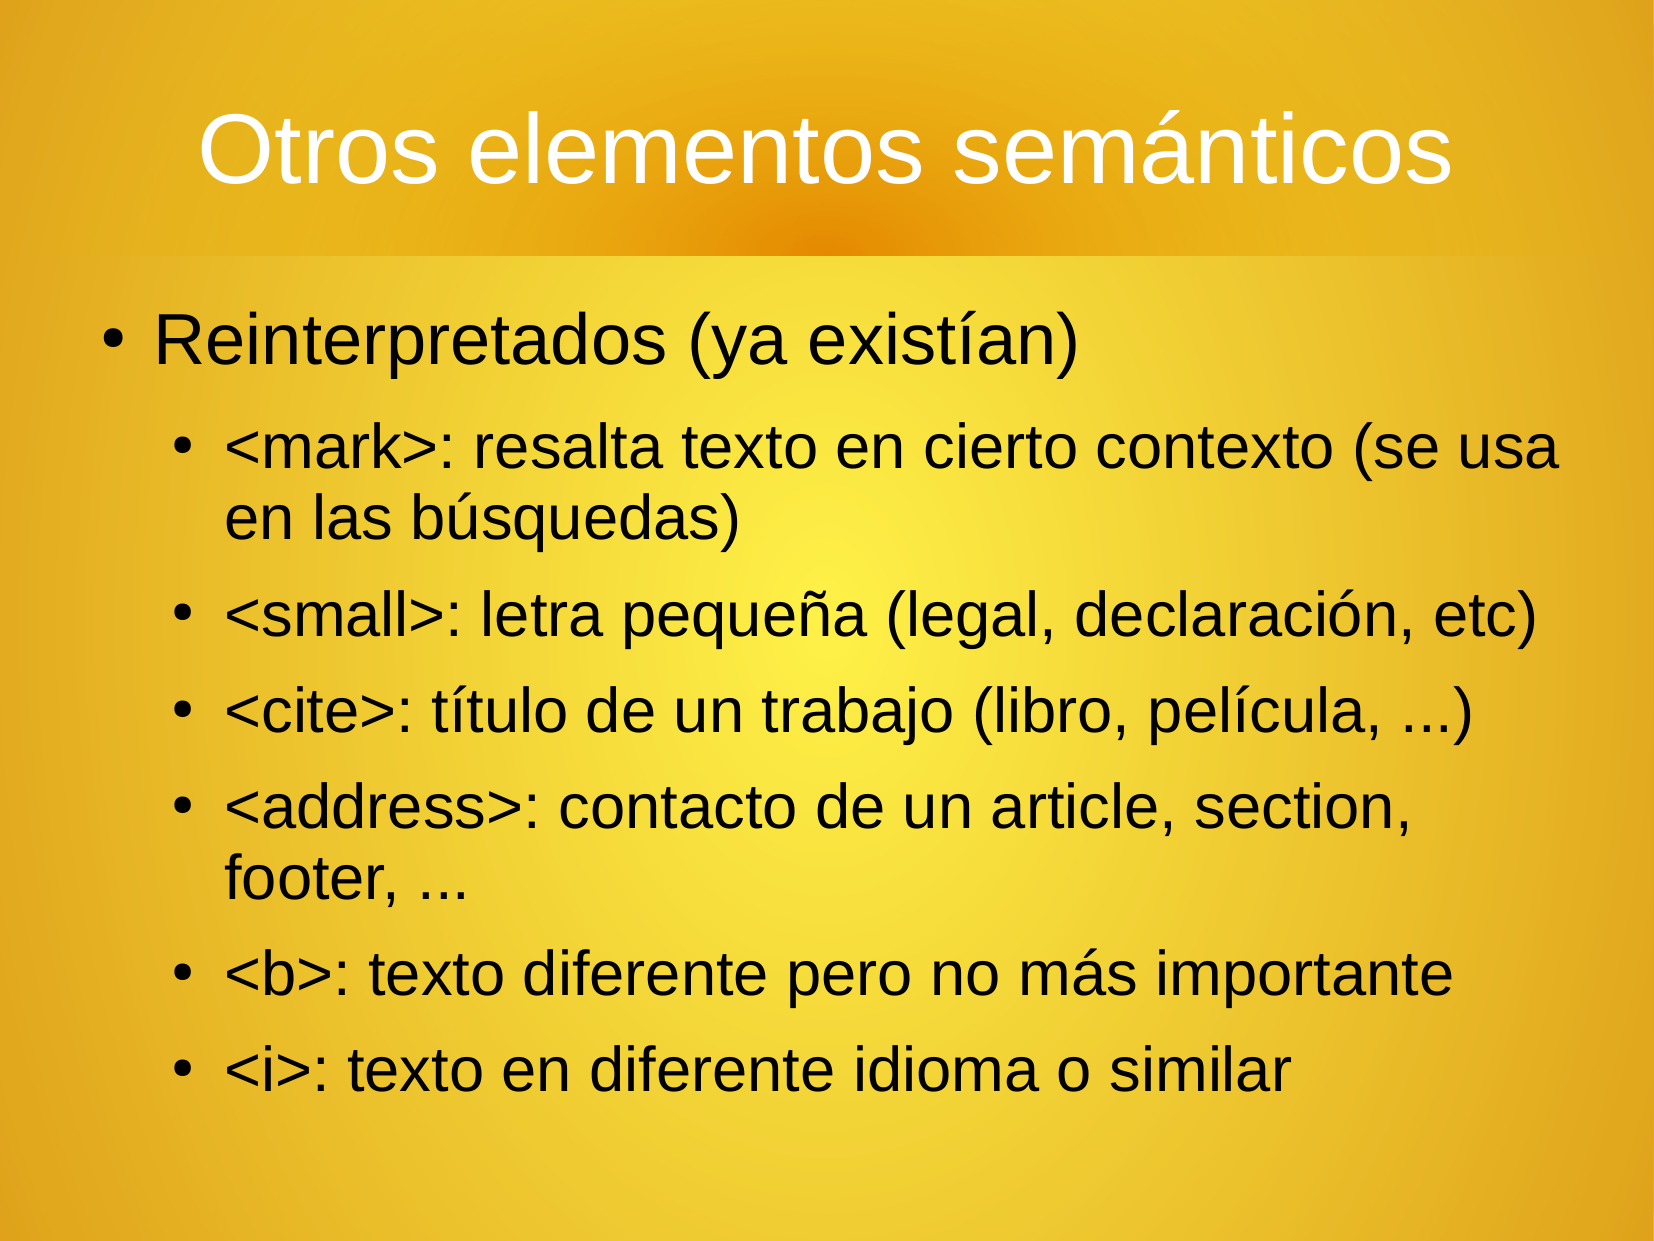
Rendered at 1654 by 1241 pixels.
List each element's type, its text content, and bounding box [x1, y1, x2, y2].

title Otros elementos semánticos [82, 47, 1571, 252]
list Reinterpretados (ya existían) <mark>: resalta texto en cierto contexto (se usa en las búsquedas) <small>: letra pequeña (legal, declaración, etc) <cite>: título de un trabajo (libro, película, ...) <address>: contacto de un article, section, footer, ... <b>: texto diferente pero no más importante <i>: texto en diferente idioma o similar [82, 299, 1571, 1170]
